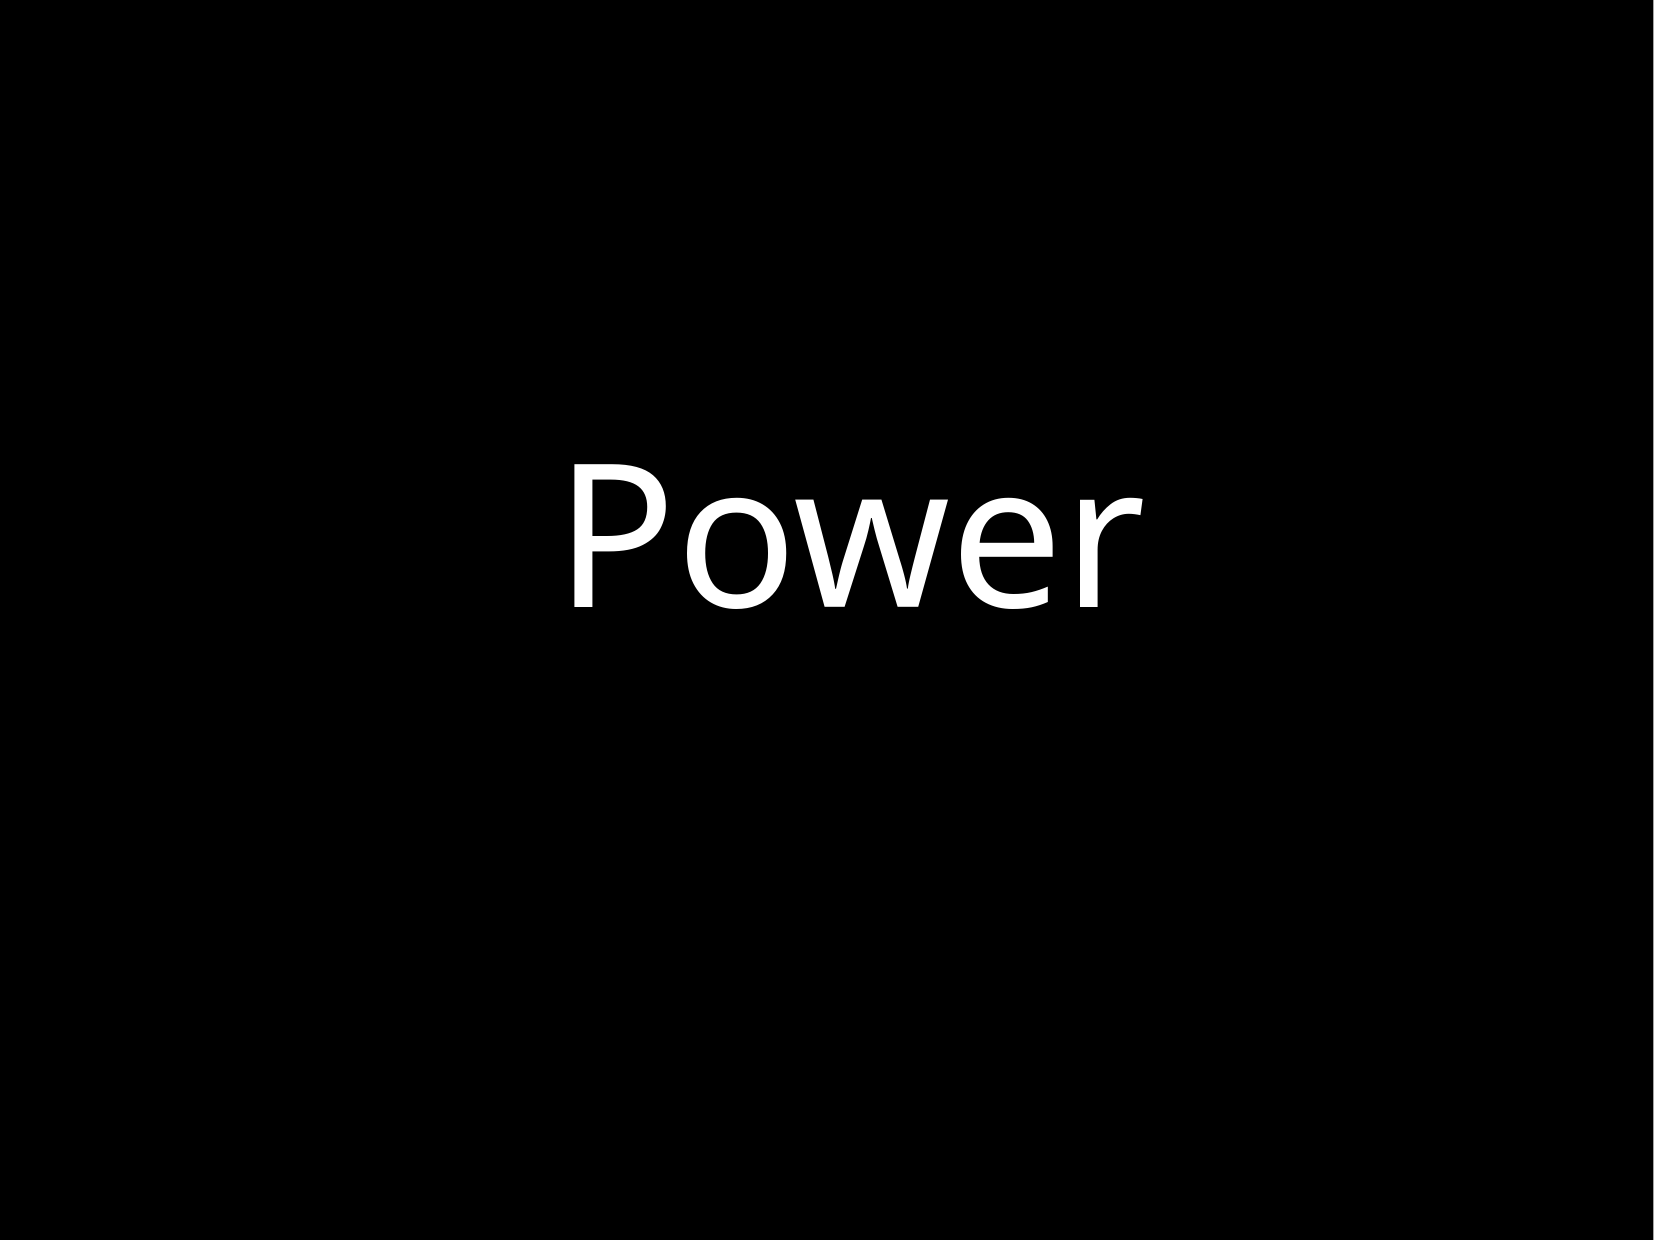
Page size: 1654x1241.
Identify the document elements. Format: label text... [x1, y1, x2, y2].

subtitle Power [106, 49, 1595, 1010]
